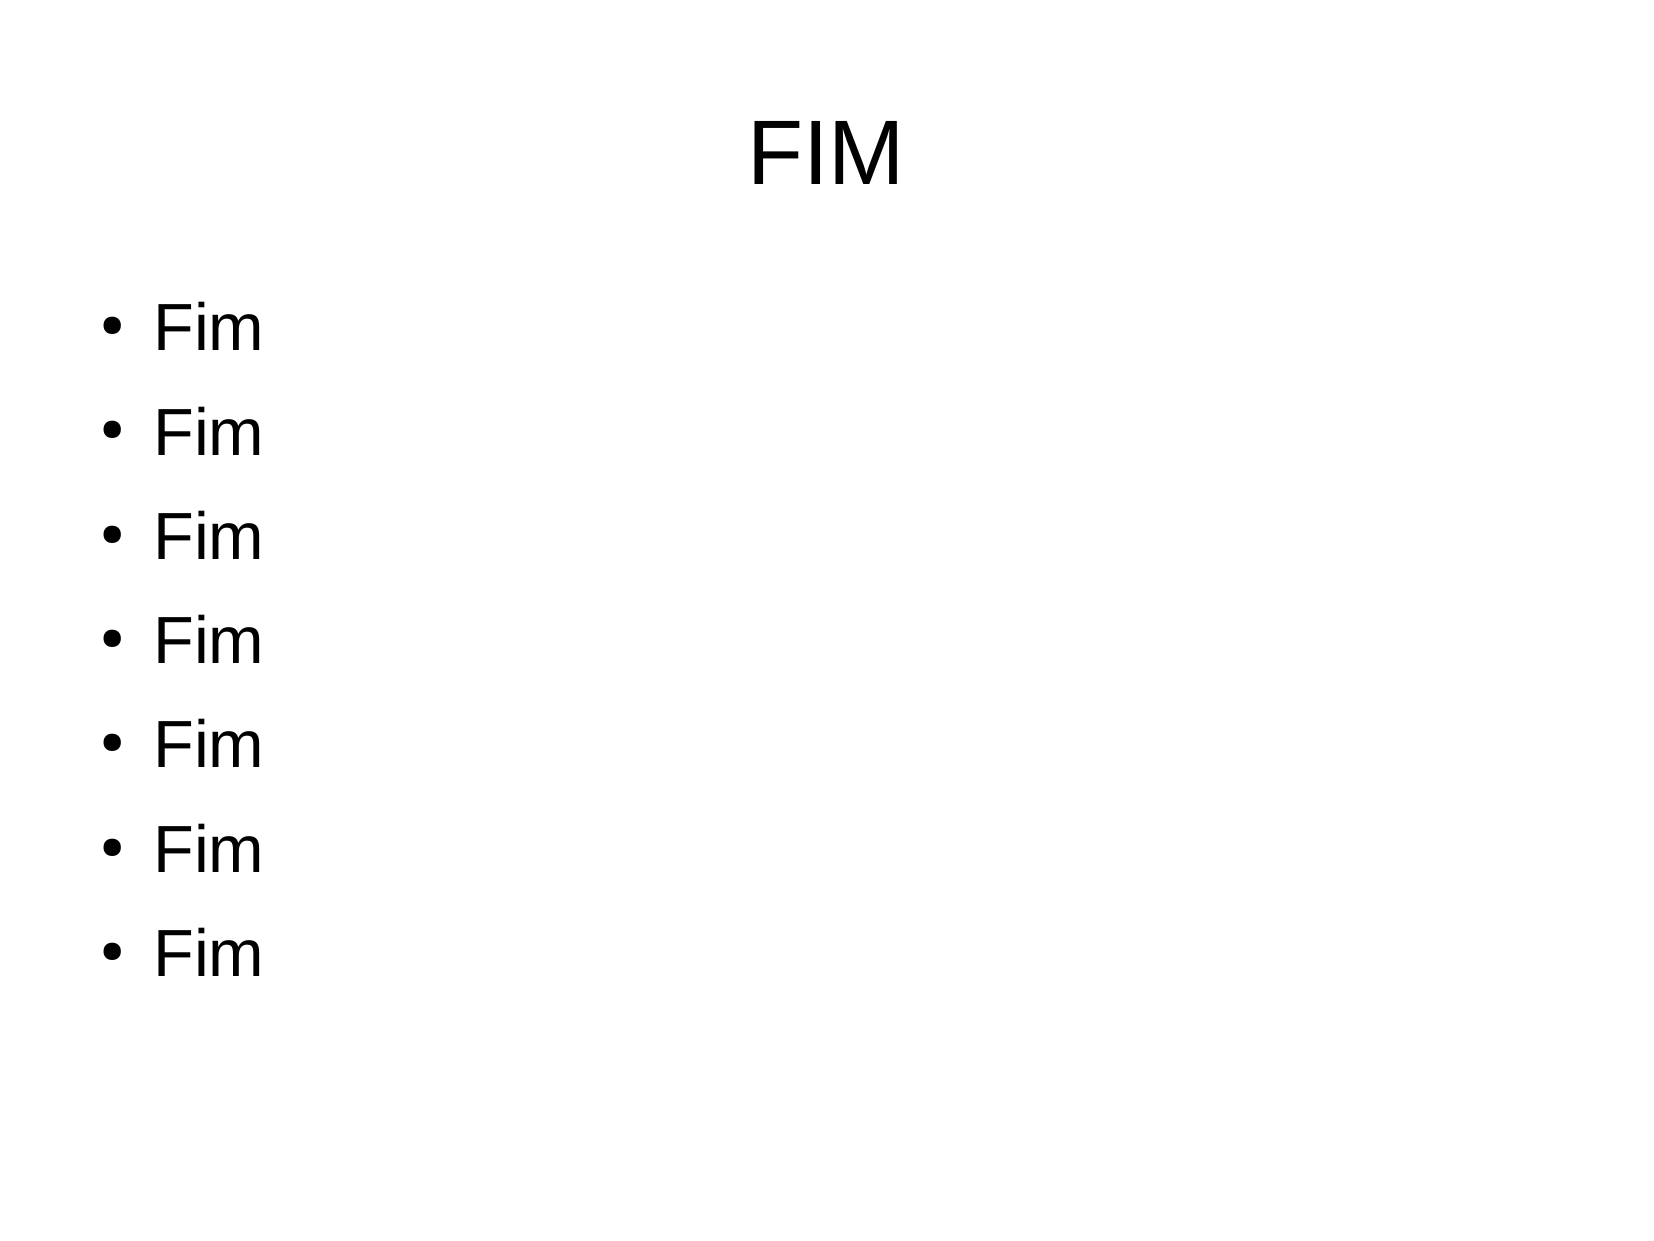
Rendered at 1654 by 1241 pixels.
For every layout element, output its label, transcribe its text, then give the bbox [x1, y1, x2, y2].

title FIM [82, 49, 1571, 257]
list Fim Fim Fim Fim Fim Fim Fim [82, 290, 1571, 1010]
